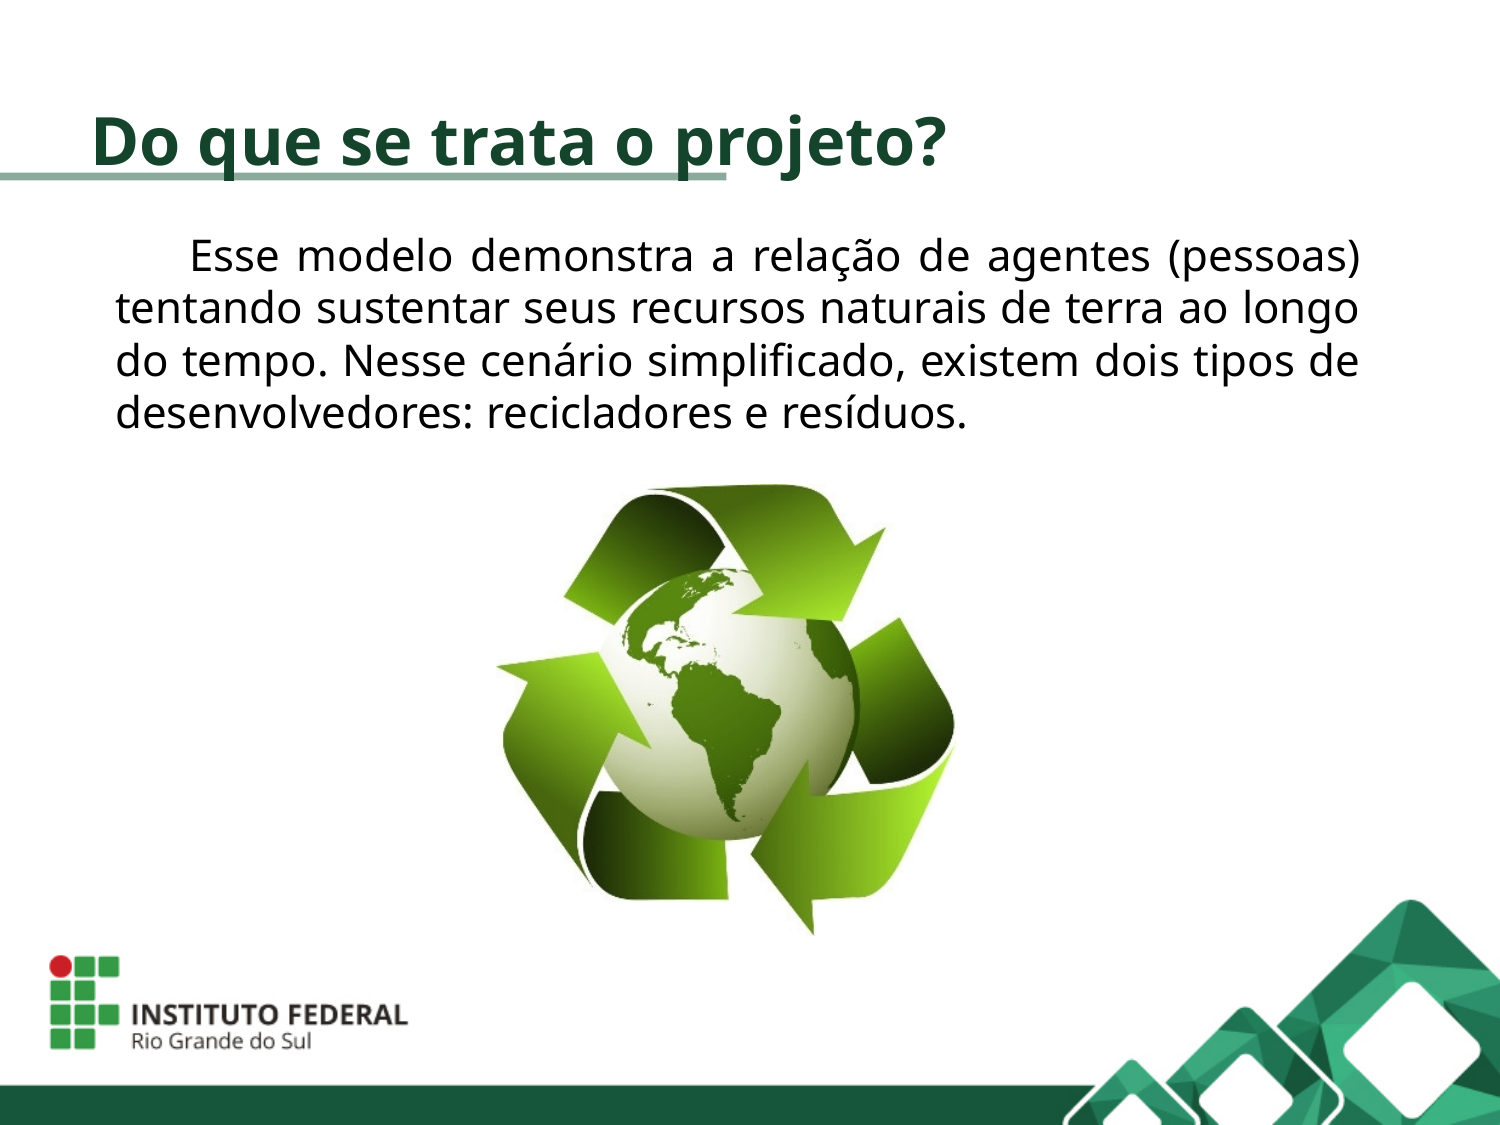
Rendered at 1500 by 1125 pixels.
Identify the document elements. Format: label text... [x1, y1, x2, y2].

text_box [0, 173, 75, 180]
title Do que se trata o projeto? [75, 45, 1426, 233]
picture [0, 0, 1500, 1125]
text_box Esse modelo demonstra a relação de agentes (pessoas) tentando sustentar seus recursos naturais de terra ao longo do tempo. Nesse cenário simplificado, existem dois tipos de desenvolvedores: recicladores e resíduos. [100, 220, 1424, 813]
